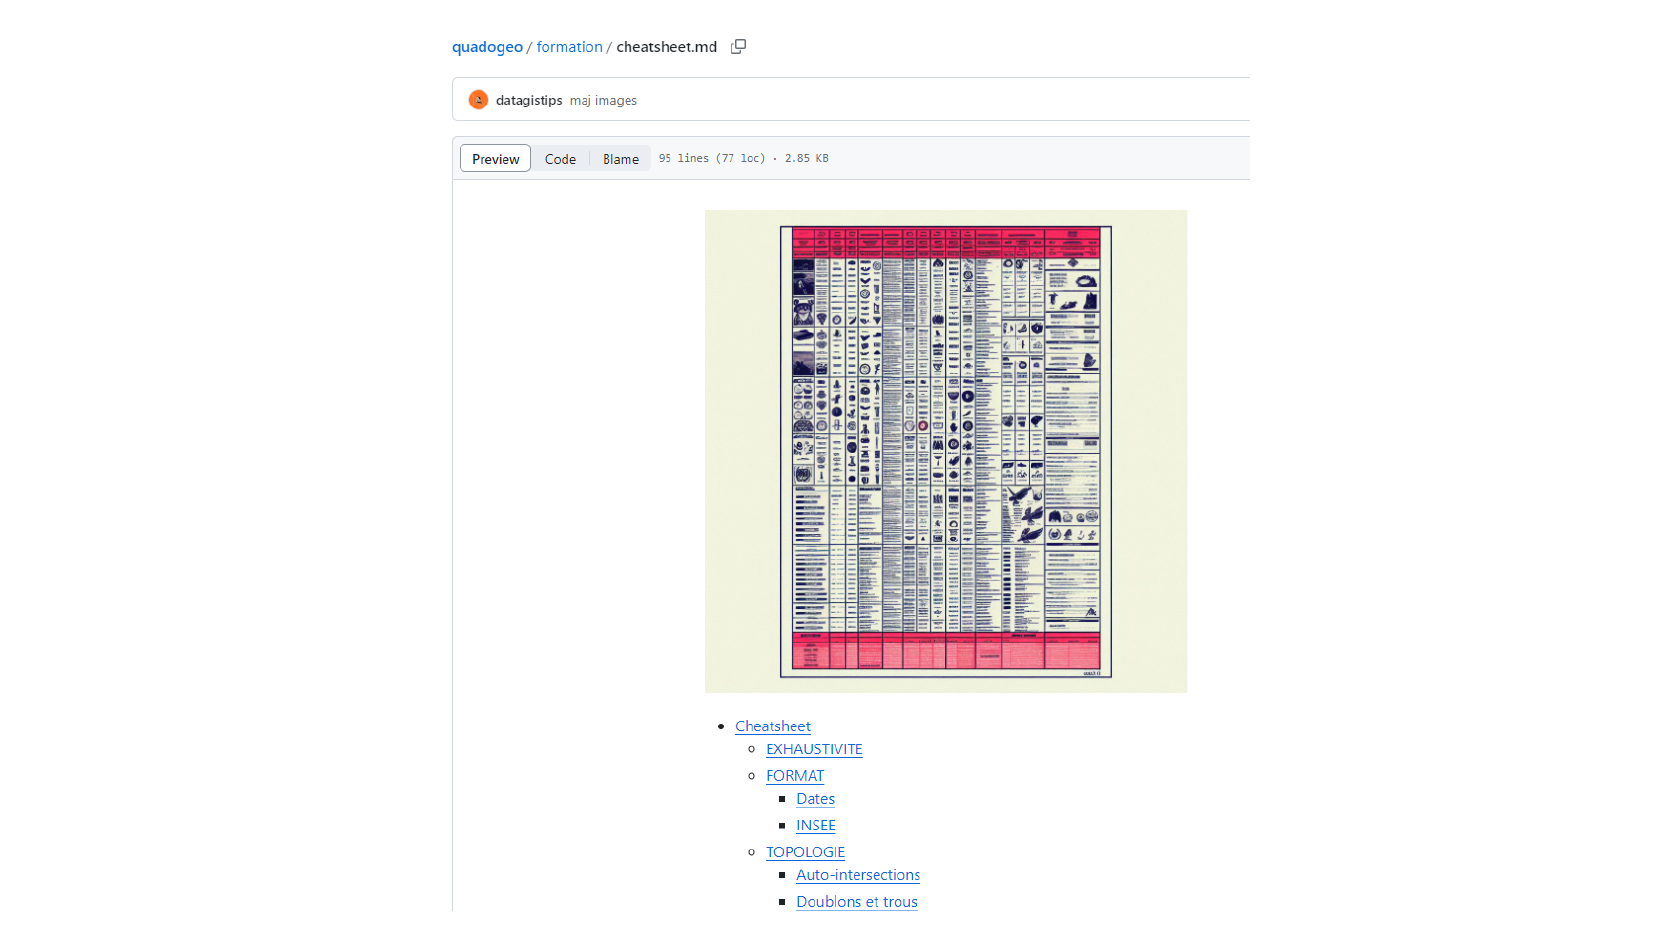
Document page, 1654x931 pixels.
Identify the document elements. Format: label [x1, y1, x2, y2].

picture [441, 23, 1250, 911]
